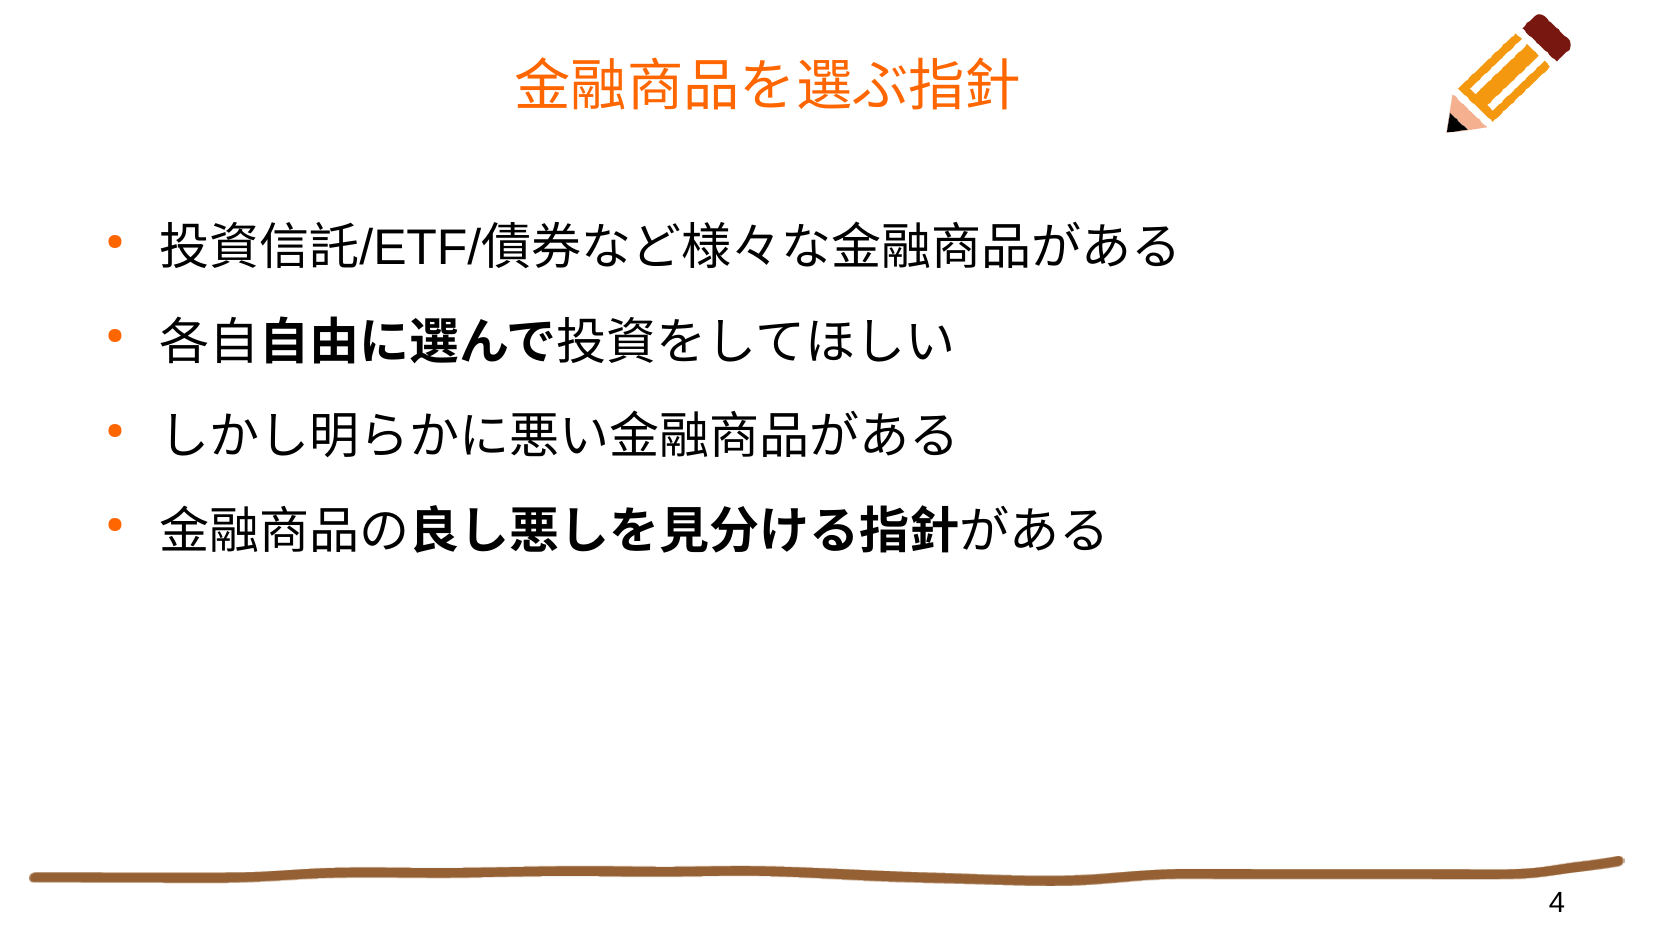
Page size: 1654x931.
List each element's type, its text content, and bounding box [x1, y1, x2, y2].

title 金融商品を選ぶ指針 [88, 29, 1447, 133]
picture [1446, 14, 1571, 133]
list 投資信託/ETF/債券など様々な金融商品がある 各自自由に選んで投資をしてほしい しかし明らかに悪い金融商品がある 金融商品の良し悪しを見分ける指針がある [88, 206, 1576, 857]
picture [29, 856, 1625, 886]
